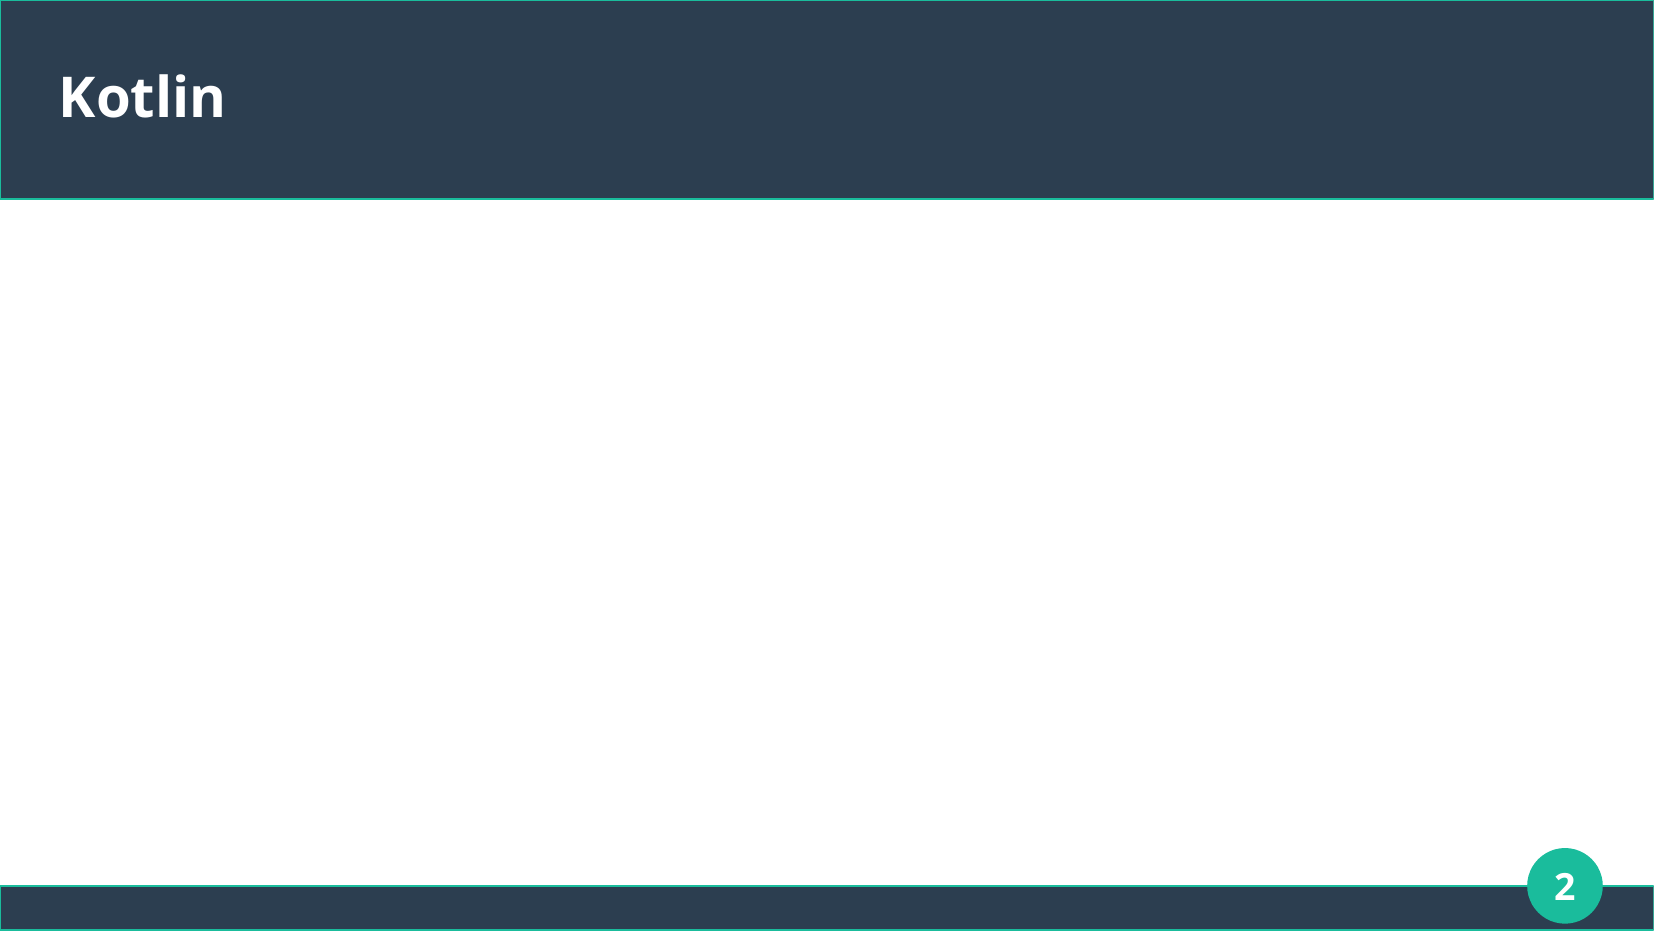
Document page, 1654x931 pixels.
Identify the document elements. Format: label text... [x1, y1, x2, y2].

title Kotlin [59, 37, 1595, 156]
